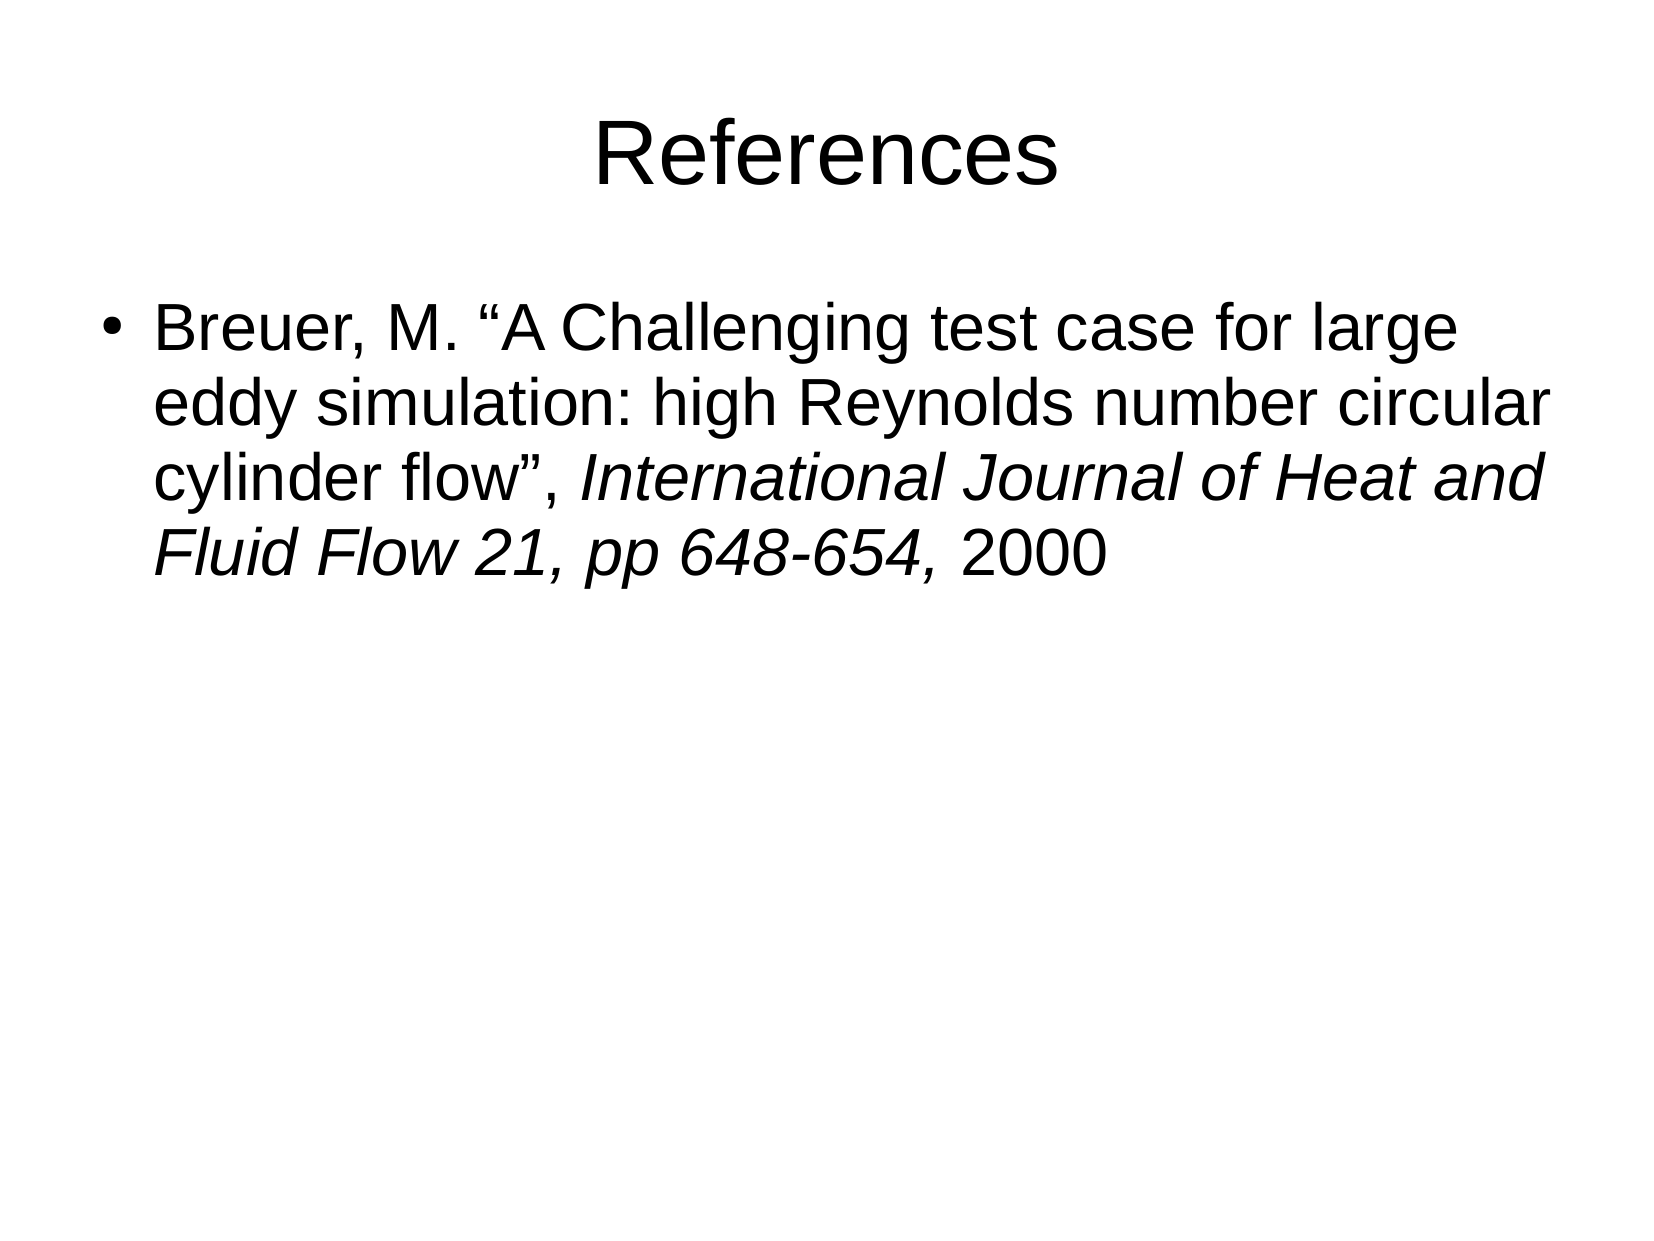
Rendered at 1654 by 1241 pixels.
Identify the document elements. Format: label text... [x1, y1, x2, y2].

list Breuer, M. “A Challenging test case for large eddy simulation: high Reynolds number circular cylinder flow”, International Journal of Heat and Fluid Flow 21, pp 648-654, 2000 [82, 290, 1571, 1109]
title References [82, 56, 1571, 250]
